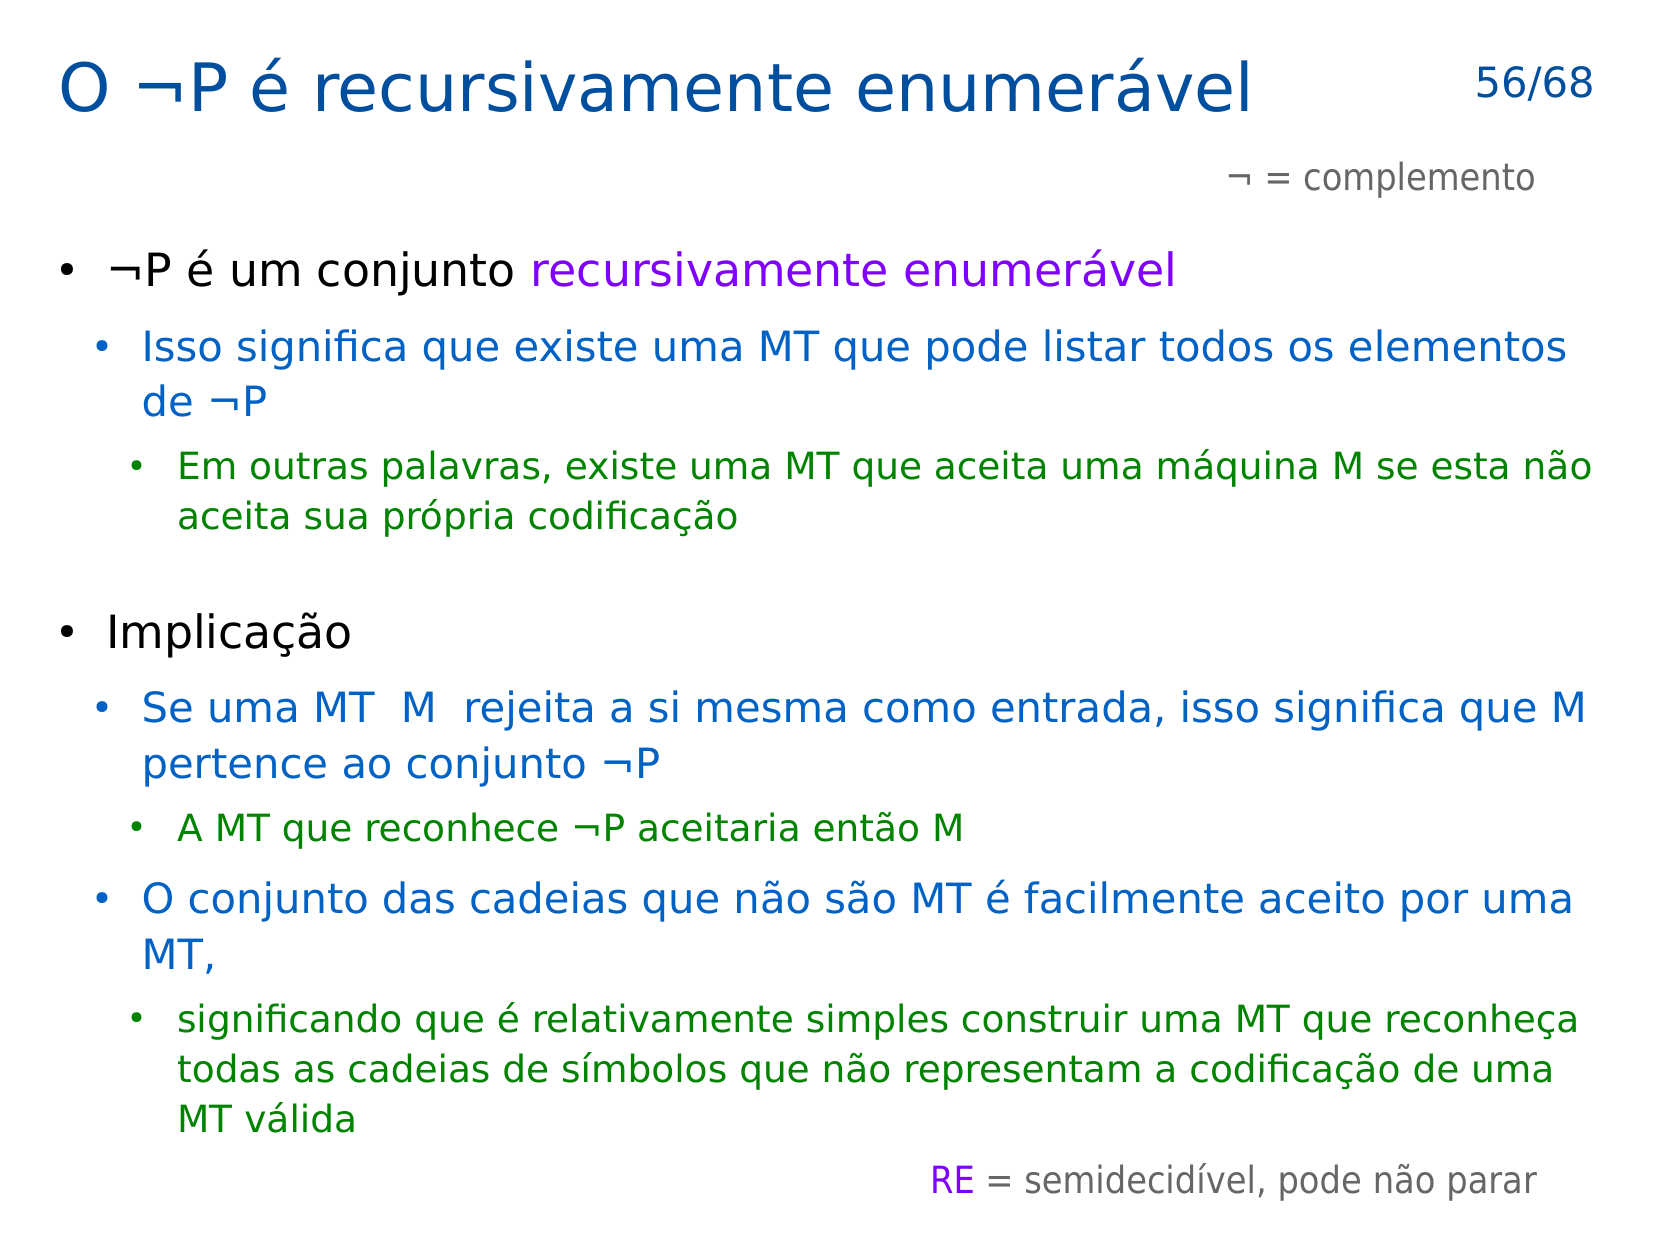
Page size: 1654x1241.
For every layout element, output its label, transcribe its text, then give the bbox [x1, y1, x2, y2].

list ¬P é um conjunto recursivamente enumerável Isso significa que existe uma MT que pode listar todos os elementos de ¬P Em outras palavras, existe uma MT que aceita uma máquina M se esta não aceita sua própria codificação Implicação Se uma MT M rejeita a si mesma como entrada, isso significa que M pertence ao conjunto ¬P A MT que reconhece ¬P aceitaria então M O conjunto das cadeias que não são MT é facilmente aceito por uma MT, significando que é relativamente simples construir uma MT que reconheça todas as cadeias de símbolos que não representam a codificação de uma MT válida [59, 236, 1595, 1211]
title O ¬P é recursivamente enumerável [59, 29, 1625, 148]
text_box ¬ = complemento [1210, 148, 1595, 207]
text_box RE = semidecidível, pode não parar [915, 1151, 1625, 1210]
